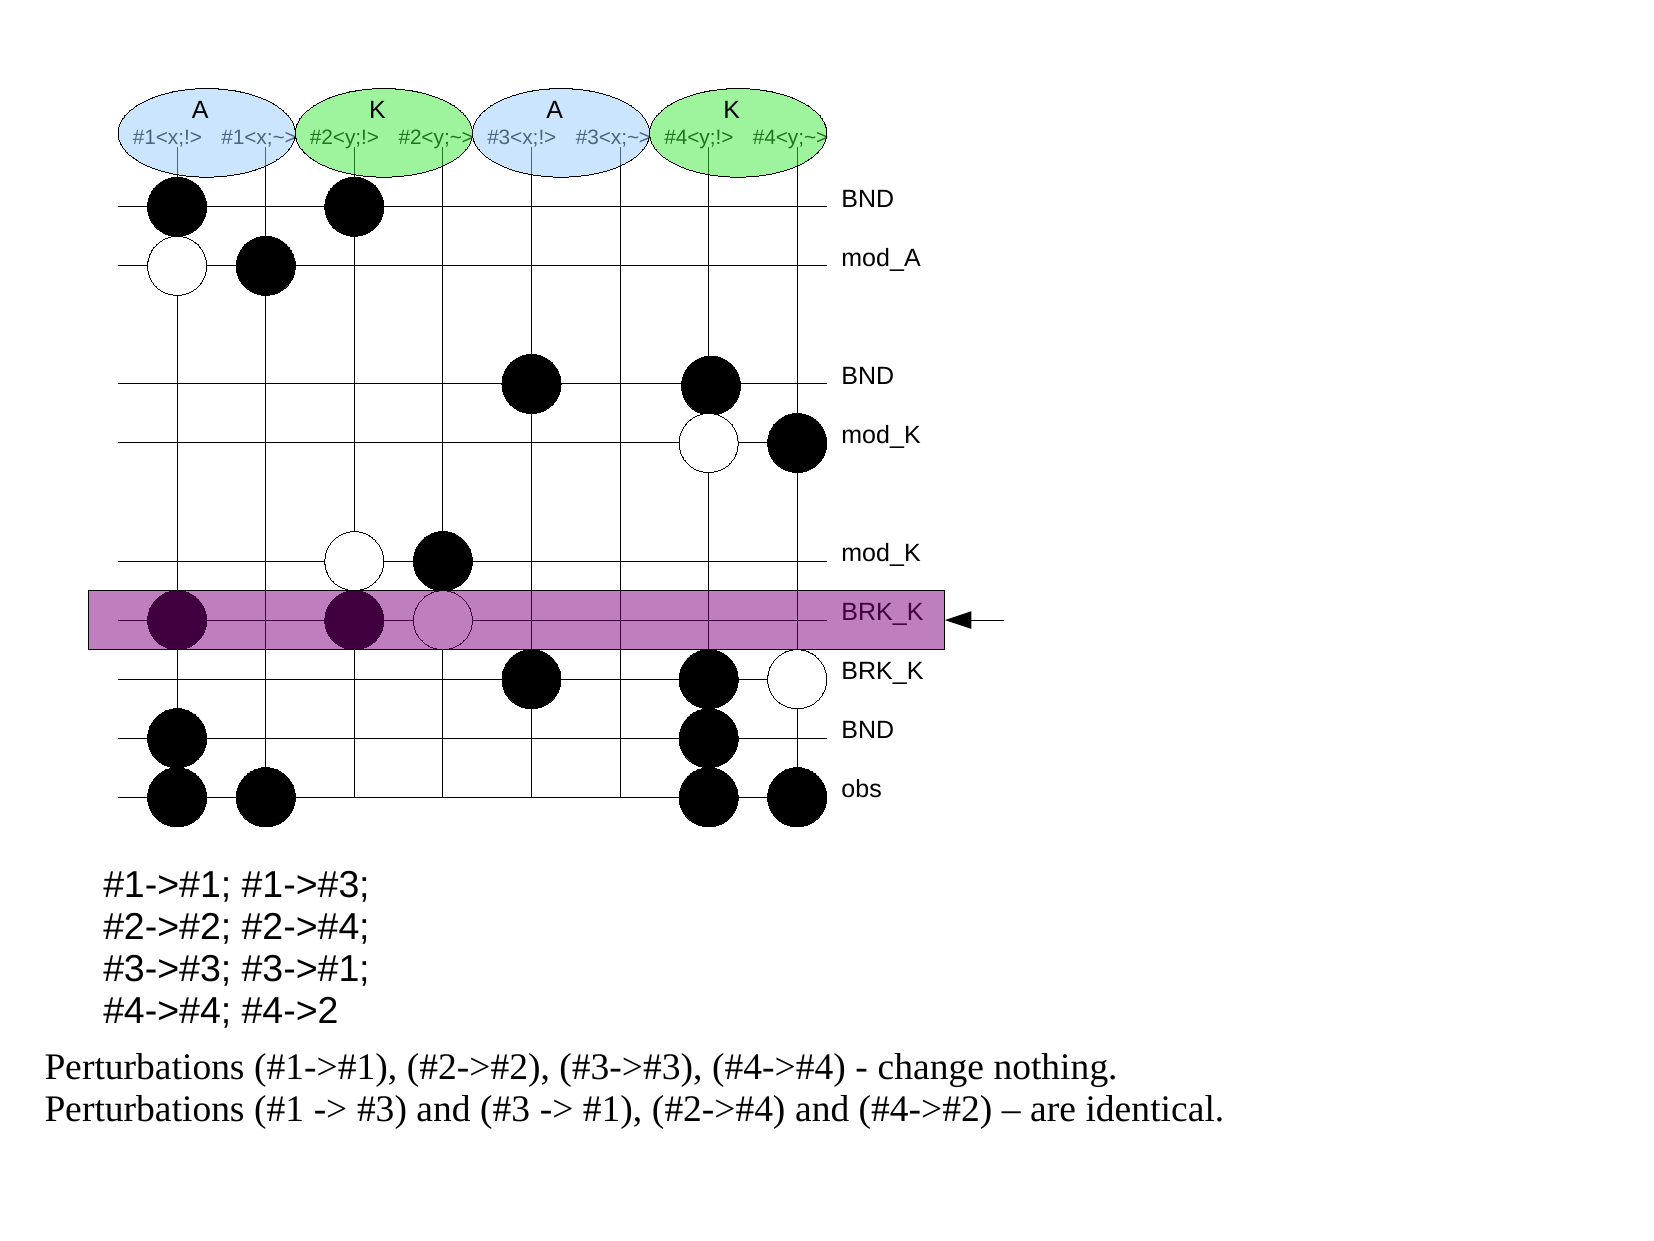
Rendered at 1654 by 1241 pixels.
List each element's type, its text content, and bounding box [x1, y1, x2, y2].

text_box #1<x;~> [284, 141, 295, 156]
text_box [501, 354, 562, 414]
text_box #1<x;!> [118, 140, 129, 156]
text_box mod_K [826, 413, 937, 473]
text_box mod_A [826, 236, 937, 296]
text_box Perturbations (#1->#1), (#2->#2), (#3->#3), (#4->#4) - change nothing. Perturbations (#1 -> #3) and (#3 -> #1), (#2->#4) and (#4->#2) – are identical. [29, 1038, 1241, 1182]
text_box [767, 767, 827, 827]
text_box [679, 356, 741, 473]
text_box K [354, 88, 401, 132]
text_box [147, 177, 207, 296]
text_box BND [826, 177, 910, 236]
text_box A [177, 88, 224, 132]
text_box [147, 708, 207, 827]
text_box [88, 531, 945, 827]
text_box [118, 89, 827, 178]
text_box #3<x;!> [472, 138, 484, 156]
text_box #3<x;~> [638, 142, 649, 156]
text_box [324, 177, 384, 237]
text_box #2<y;~> [461, 141, 472, 156]
text_box [236, 236, 296, 296]
text_box [236, 767, 296, 827]
text_box obs [826, 767, 897, 827]
text_box K [708, 88, 756, 132]
text_box mod_K [826, 531, 937, 590]
text_box #1->#1; #1->#3; #2->#2; #2->#4; #3->#3; #3->#1; #4->#4; #4->2 [88, 856, 385, 1040]
text_box #4<y;~> [815, 118, 843, 156]
text_box #4<y;!> [649, 138, 661, 156]
text_box A [531, 88, 578, 132]
text_box [767, 413, 827, 473]
text_box BND [826, 354, 910, 413]
text_box #2<y;!> [295, 139, 307, 156]
text_box BND [826, 708, 910, 768]
text_box BRK_K [826, 650, 939, 709]
